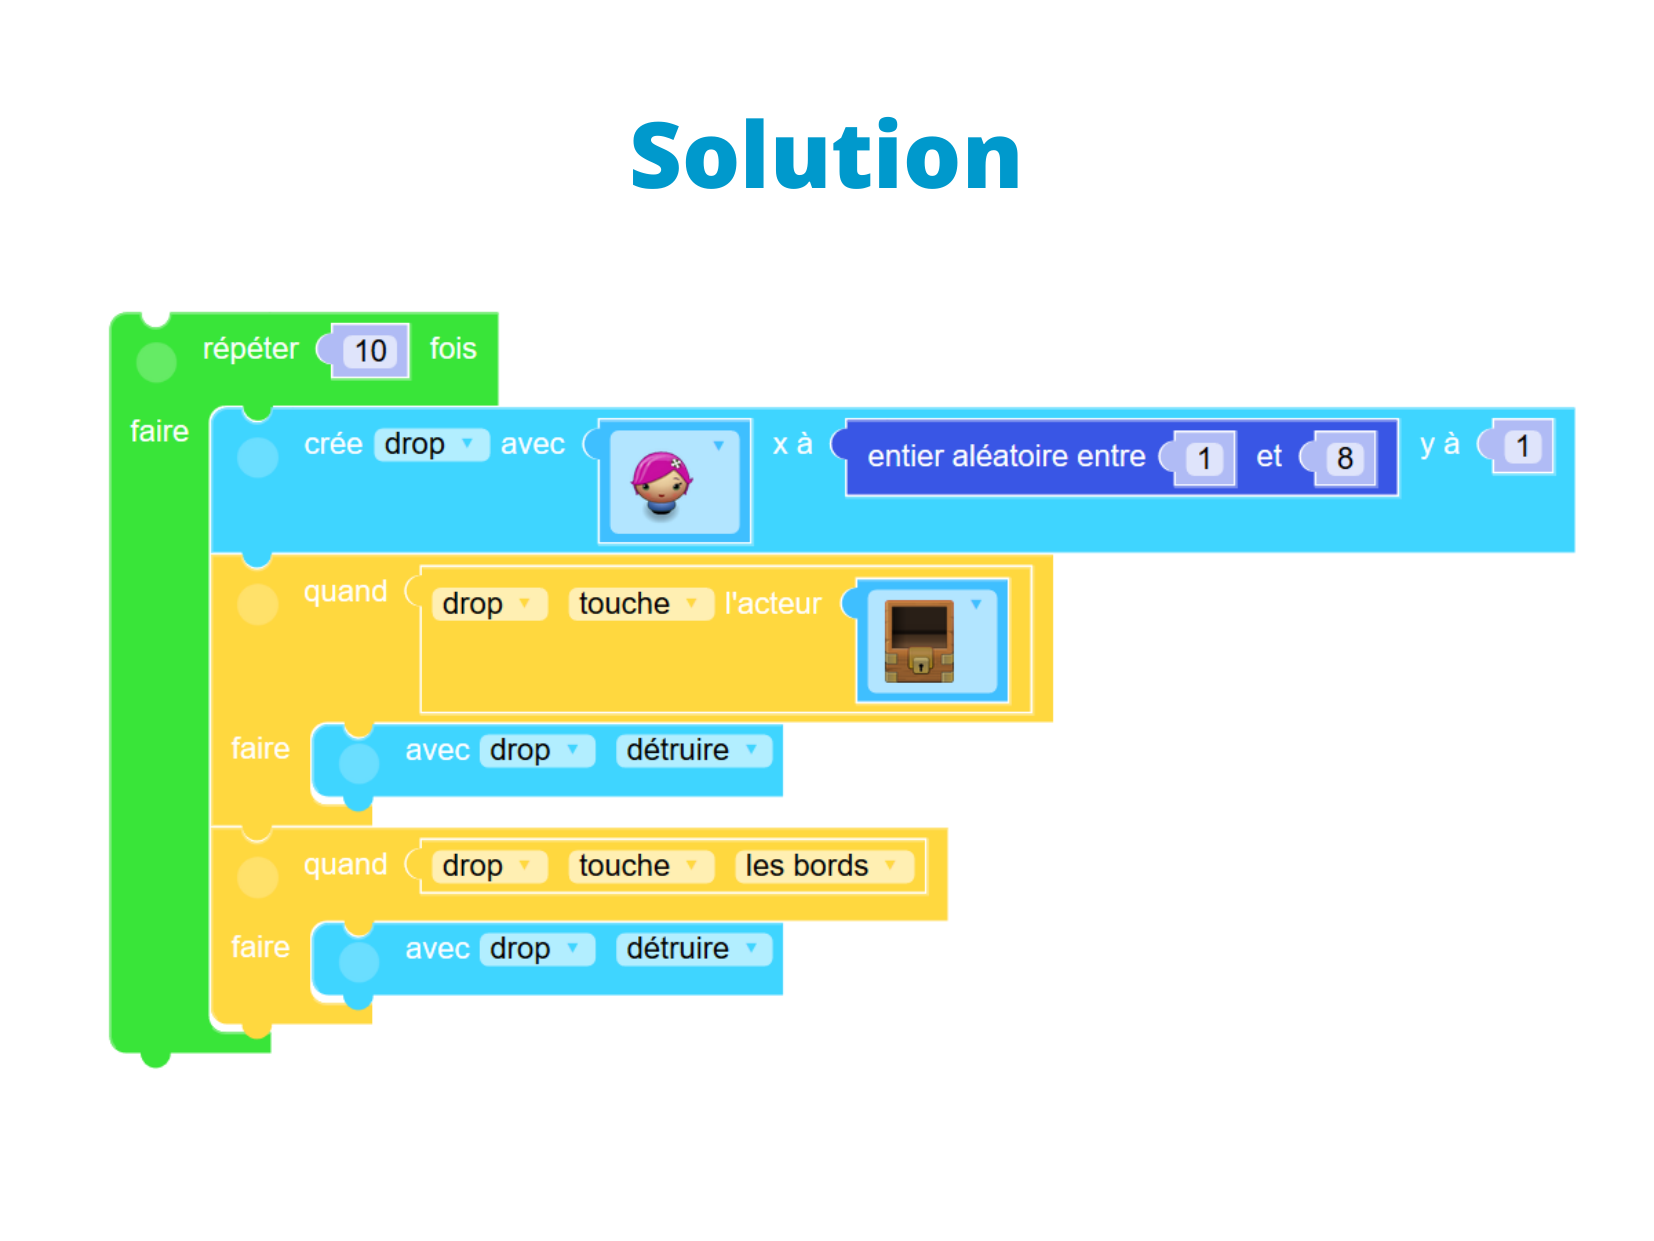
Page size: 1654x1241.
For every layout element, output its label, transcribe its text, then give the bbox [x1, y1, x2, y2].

picture [94, 301, 1606, 1087]
title Solution [82, 49, 1571, 257]
